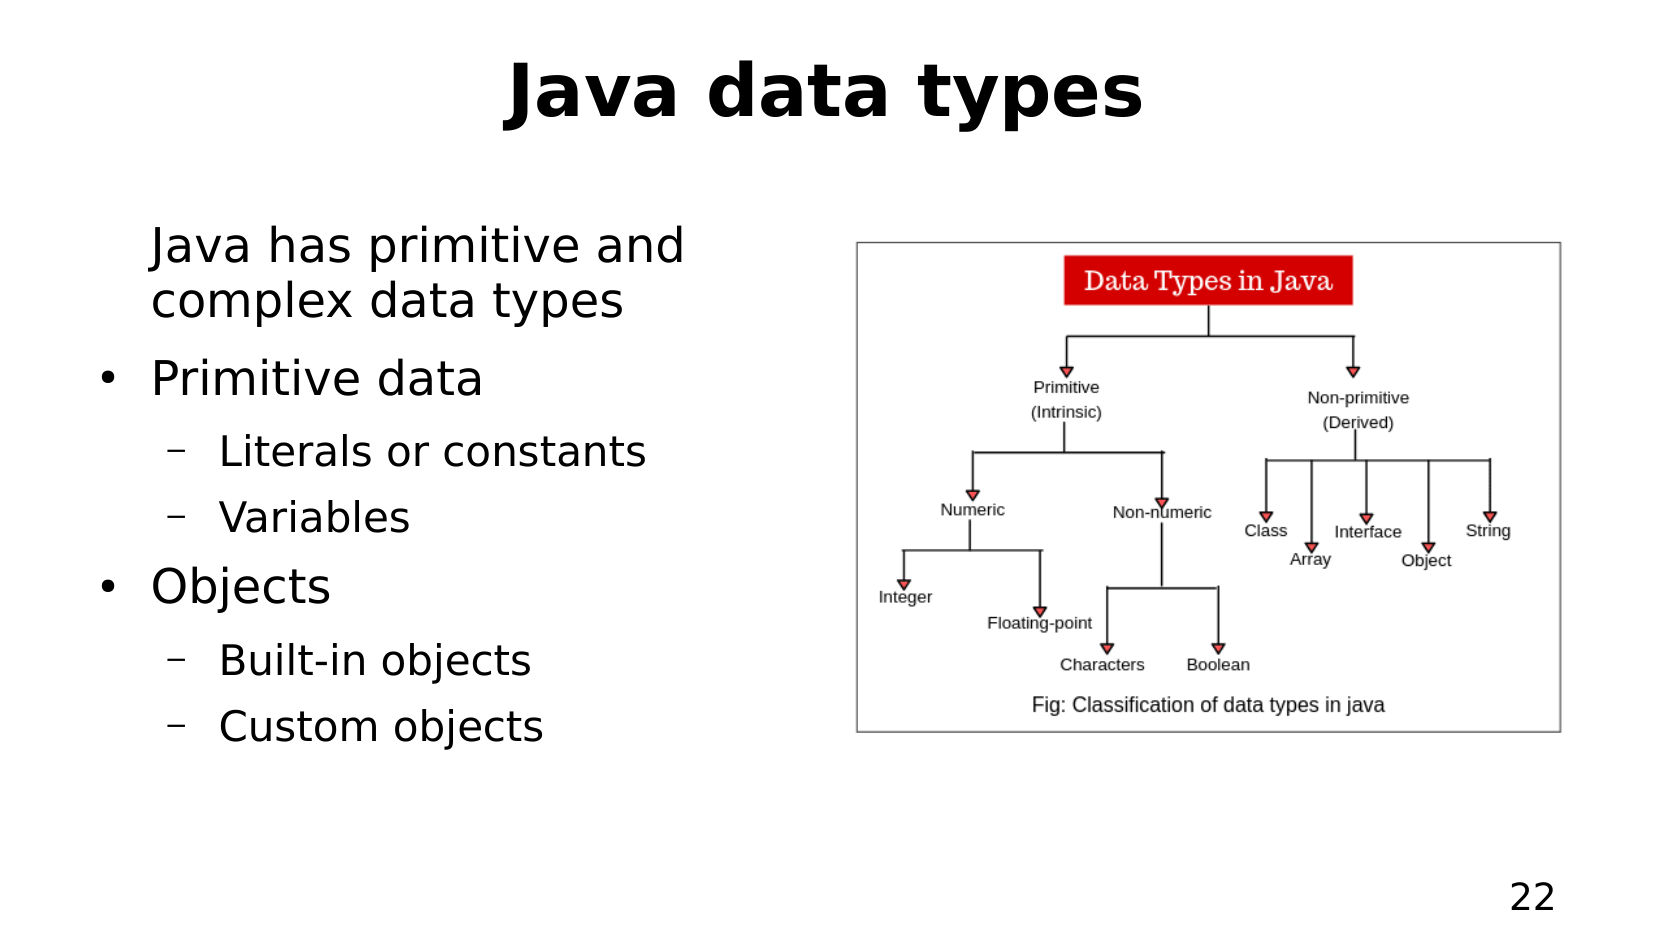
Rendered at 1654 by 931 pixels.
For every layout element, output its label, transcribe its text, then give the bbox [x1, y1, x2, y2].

picture [845, 229, 1572, 746]
title Java data types [82, 37, 1571, 147]
list Java has primitive and complex data types Primitive data Literals or constants Variables Objects Built-in objects Custom objects [82, 217, 809, 758]
